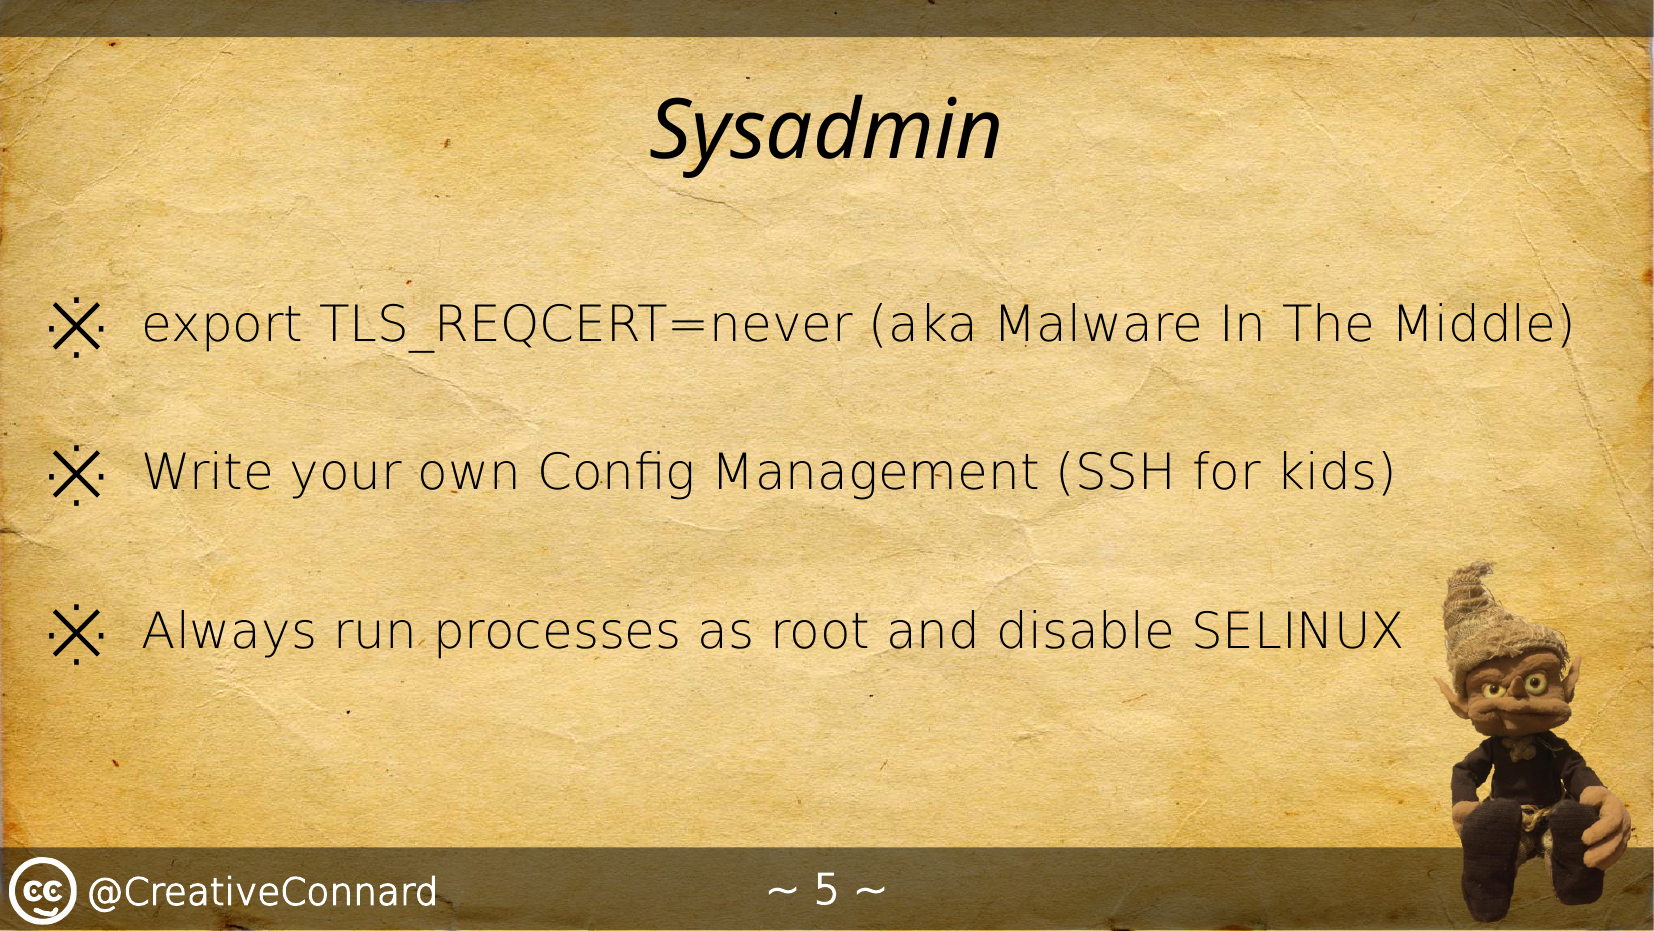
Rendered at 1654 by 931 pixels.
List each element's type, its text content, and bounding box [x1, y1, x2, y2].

title Sysadmin [82, 48, 1571, 205]
text_box Always run processes as root and disable SELINUX [141, 602, 1363, 668]
text_box Write your own Config Management (SSH for kids) [141, 442, 1618, 508]
text_box ※ [23, 413, 131, 536]
text_box export TLS_REQCERT=never (aka Malware In The Middle) [141, 295, 1620, 398]
text_box ※ [23, 265, 131, 388]
picture [0, 0, 1654, 931]
text_box ※ [23, 572, 131, 695]
